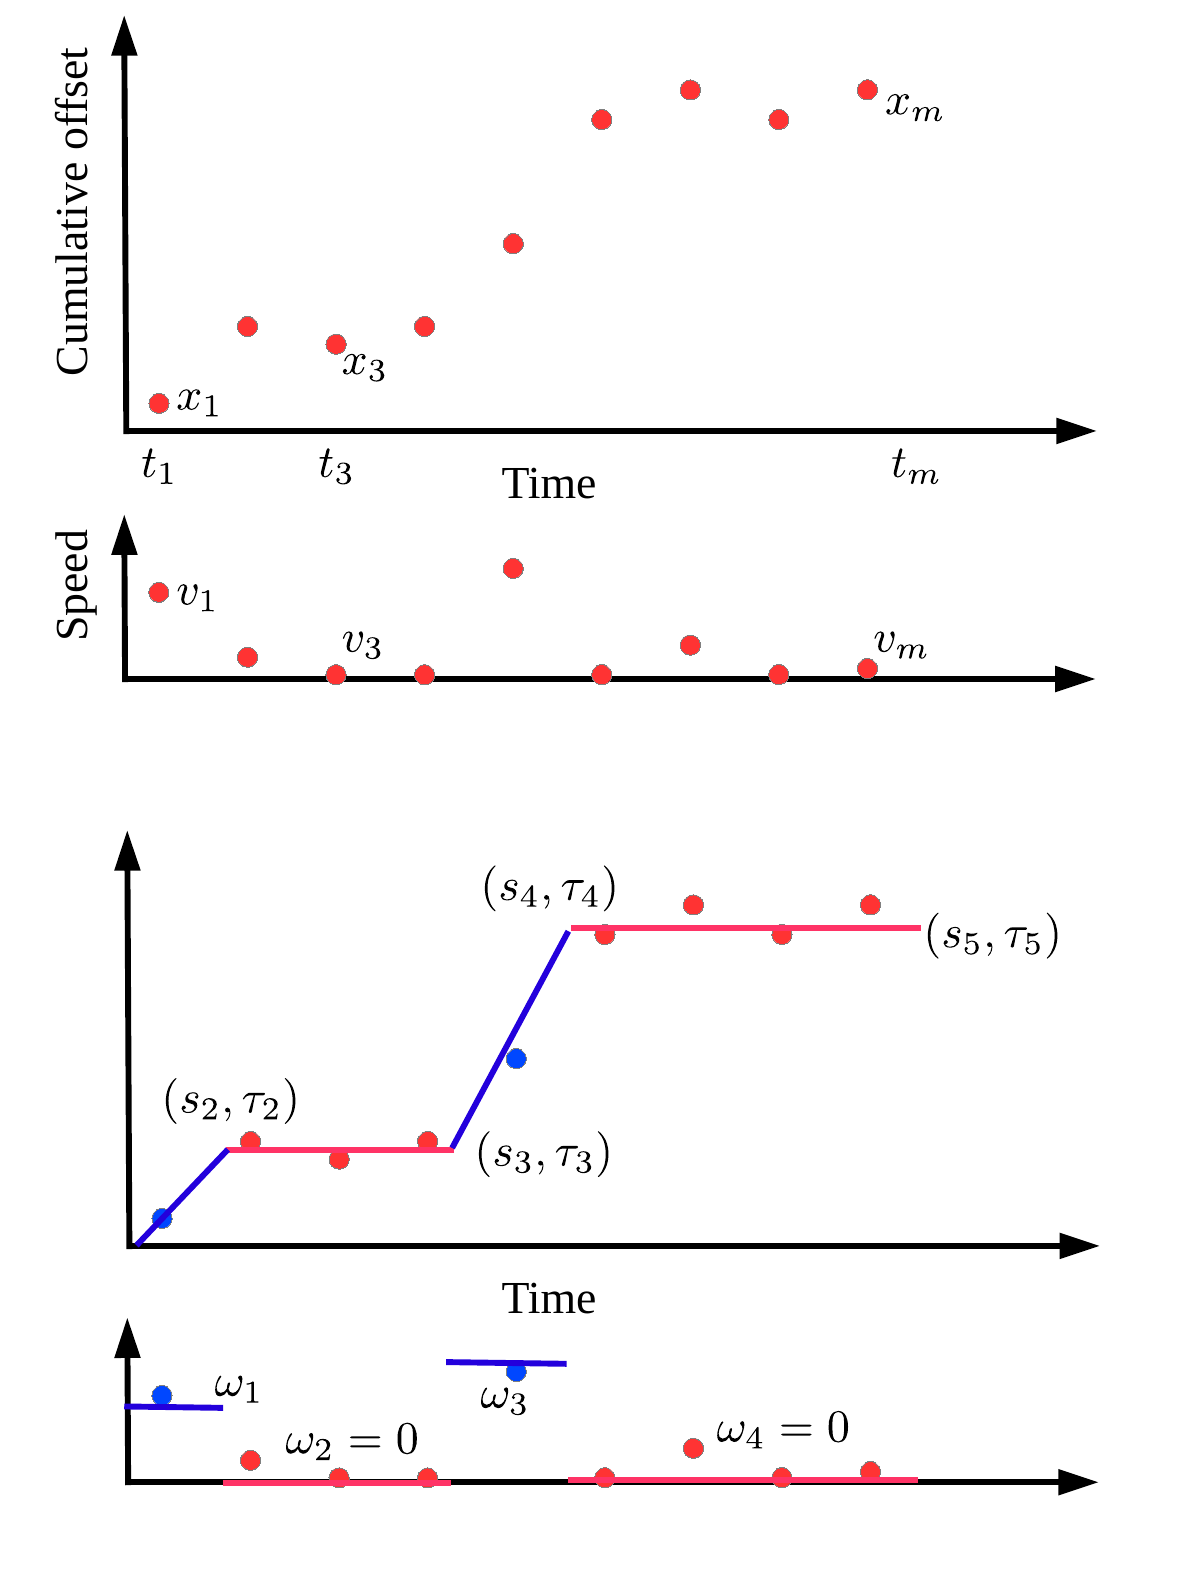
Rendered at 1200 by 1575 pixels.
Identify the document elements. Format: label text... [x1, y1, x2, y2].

text_box [480, 865, 619, 912]
text_box [591, 664, 612, 685]
text_box [594, 1467, 615, 1477]
text_box [768, 664, 789, 685]
text_box [417, 1467, 438, 1480]
text_box [237, 647, 258, 668]
text_box [176, 584, 217, 612]
text_box [857, 631, 928, 679]
text_box [890, 448, 940, 485]
text_box [329, 1153, 350, 1170]
text_box [474, 1131, 613, 1178]
text_box [591, 109, 612, 130]
text_box Cumulative offset [39, 29, 105, 391]
text_box [159, 1214, 173, 1229]
text_box [680, 635, 701, 656]
text_box [414, 316, 435, 337]
text_box [771, 931, 793, 945]
text_box [151, 1385, 173, 1404]
text_box [480, 1387, 528, 1416]
text_box [328, 1467, 350, 1480]
text_box [148, 582, 169, 603]
text_box [148, 393, 170, 414]
text_box [240, 1450, 261, 1471]
text_box Speed [39, 514, 105, 657]
text_box [716, 1410, 850, 1449]
text_box [857, 79, 878, 100]
text_box [503, 558, 524, 579]
text_box [506, 1366, 527, 1382]
text_box [341, 631, 383, 660]
text_box [860, 1461, 881, 1477]
text_box [768, 109, 789, 130]
text_box [414, 664, 435, 685]
text_box [596, 1483, 614, 1488]
text_box [214, 1375, 262, 1403]
text_box [417, 1131, 438, 1147]
text_box [680, 79, 701, 100]
text_box [176, 389, 221, 417]
text_box [771, 1467, 792, 1477]
text_box [285, 1422, 419, 1461]
text_box [683, 1438, 704, 1459]
text_box [683, 894, 704, 915]
text_box [325, 334, 386, 382]
text_box [140, 448, 176, 484]
text_box [594, 931, 616, 945]
text_box [240, 1131, 261, 1147]
text_box [317, 448, 353, 485]
text_box [237, 316, 258, 337]
text_box [923, 912, 1062, 959]
text_box [151, 1208, 166, 1223]
text_box [773, 1483, 791, 1488]
text_box Time [486, 450, 612, 517]
text_box Time [486, 1265, 612, 1331]
text_box [884, 93, 944, 122]
text_box [506, 1048, 527, 1069]
text_box [161, 1078, 300, 1124]
text_box [503, 233, 524, 254]
text_box [325, 664, 347, 685]
text_box [860, 894, 881, 915]
